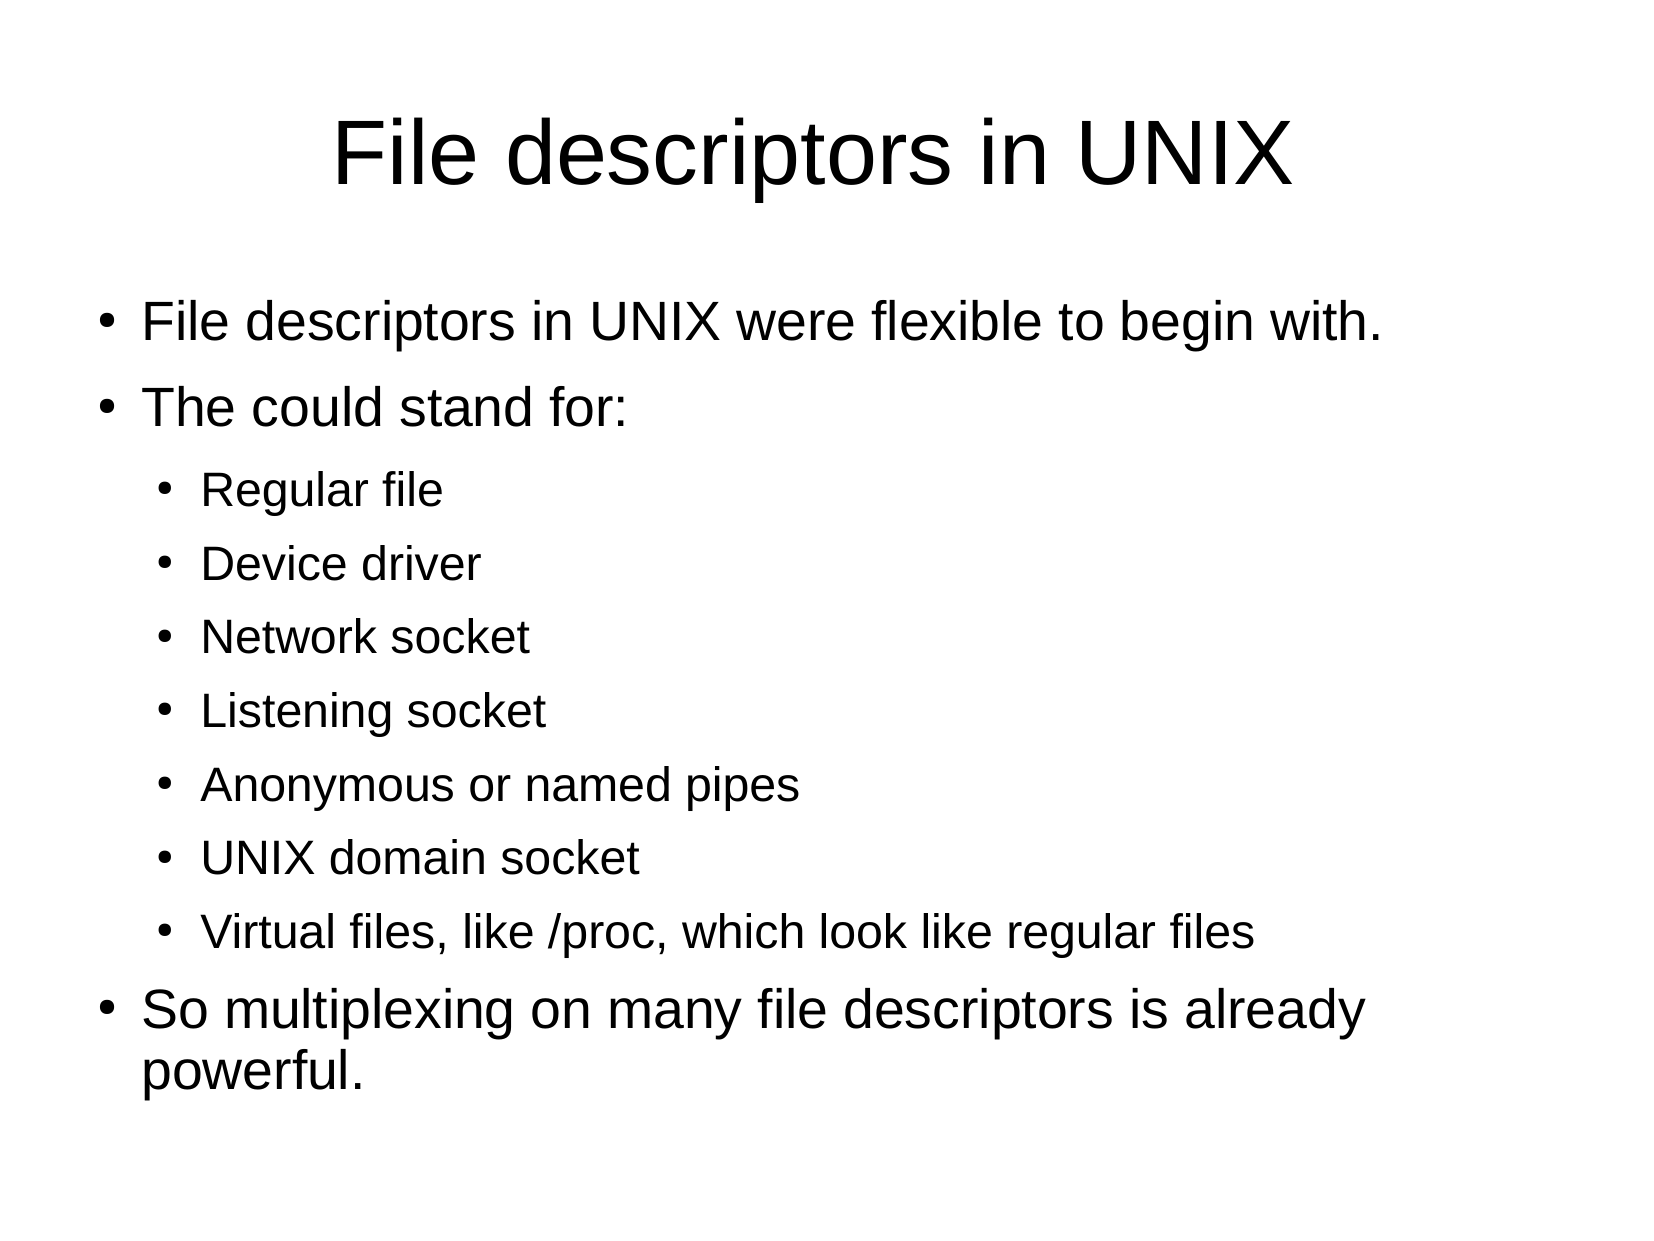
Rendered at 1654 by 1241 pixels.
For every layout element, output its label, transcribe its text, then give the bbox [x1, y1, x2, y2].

title File descriptors in UNIX [82, 49, 1571, 257]
list File descriptors in UNIX were flexible to begin with. The could stand for: Regular file Device driver Network socket Listening socket Anonymous or named pipes UNIX domain socket Virtual files, like /proc, which look like regular files So multiplexing on many file descriptors is already powerful. [82, 290, 1571, 1109]
